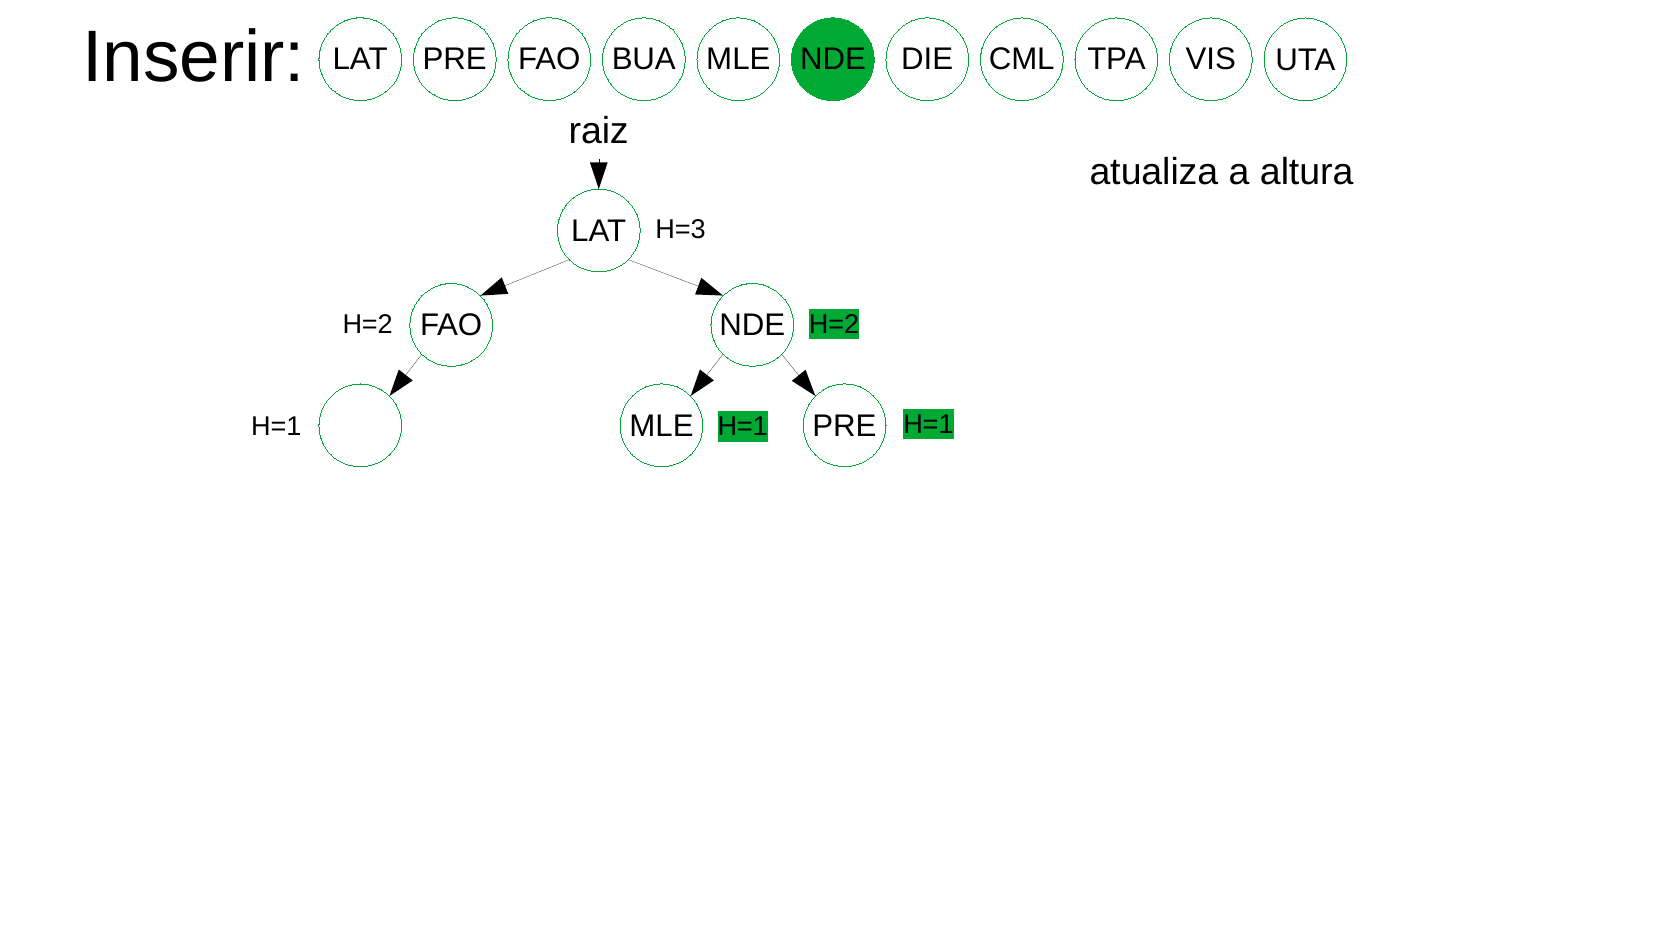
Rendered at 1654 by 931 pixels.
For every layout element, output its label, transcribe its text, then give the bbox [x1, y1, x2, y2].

text_box MLE [696, 17, 780, 101]
text_box PRE [803, 383, 887, 467]
text_box UTA [1264, 17, 1347, 101]
text_box raiz [553, 102, 644, 160]
text_box CML [980, 17, 1064, 101]
text_box BUA [602, 17, 686, 101]
text_box H=1 [702, 403, 783, 449]
text_box NDE [710, 283, 794, 367]
text_box MLE [620, 383, 702, 467]
text_box FAO [507, 17, 591, 101]
text_box DIE [885, 17, 969, 101]
text_box H=3 [640, 206, 721, 252]
text_box LAT [318, 17, 402, 101]
text_box VIS [1169, 17, 1253, 101]
text_box TPA [1074, 17, 1158, 101]
text_box FAO [409, 283, 493, 367]
text_box atualiza a altura [1074, 142, 1654, 326]
text_box LAT [557, 189, 640, 272]
text_box H=1 [236, 403, 317, 449]
text_box NDE [791, 17, 875, 101]
text_box H=2 [327, 301, 408, 347]
text_box H=1 [888, 401, 969, 447]
text_box H=2 [794, 301, 875, 347]
title Inserir: [82, 0, 319, 134]
text_box BUA [318, 383, 402, 467]
text_box PRE [413, 17, 497, 101]
